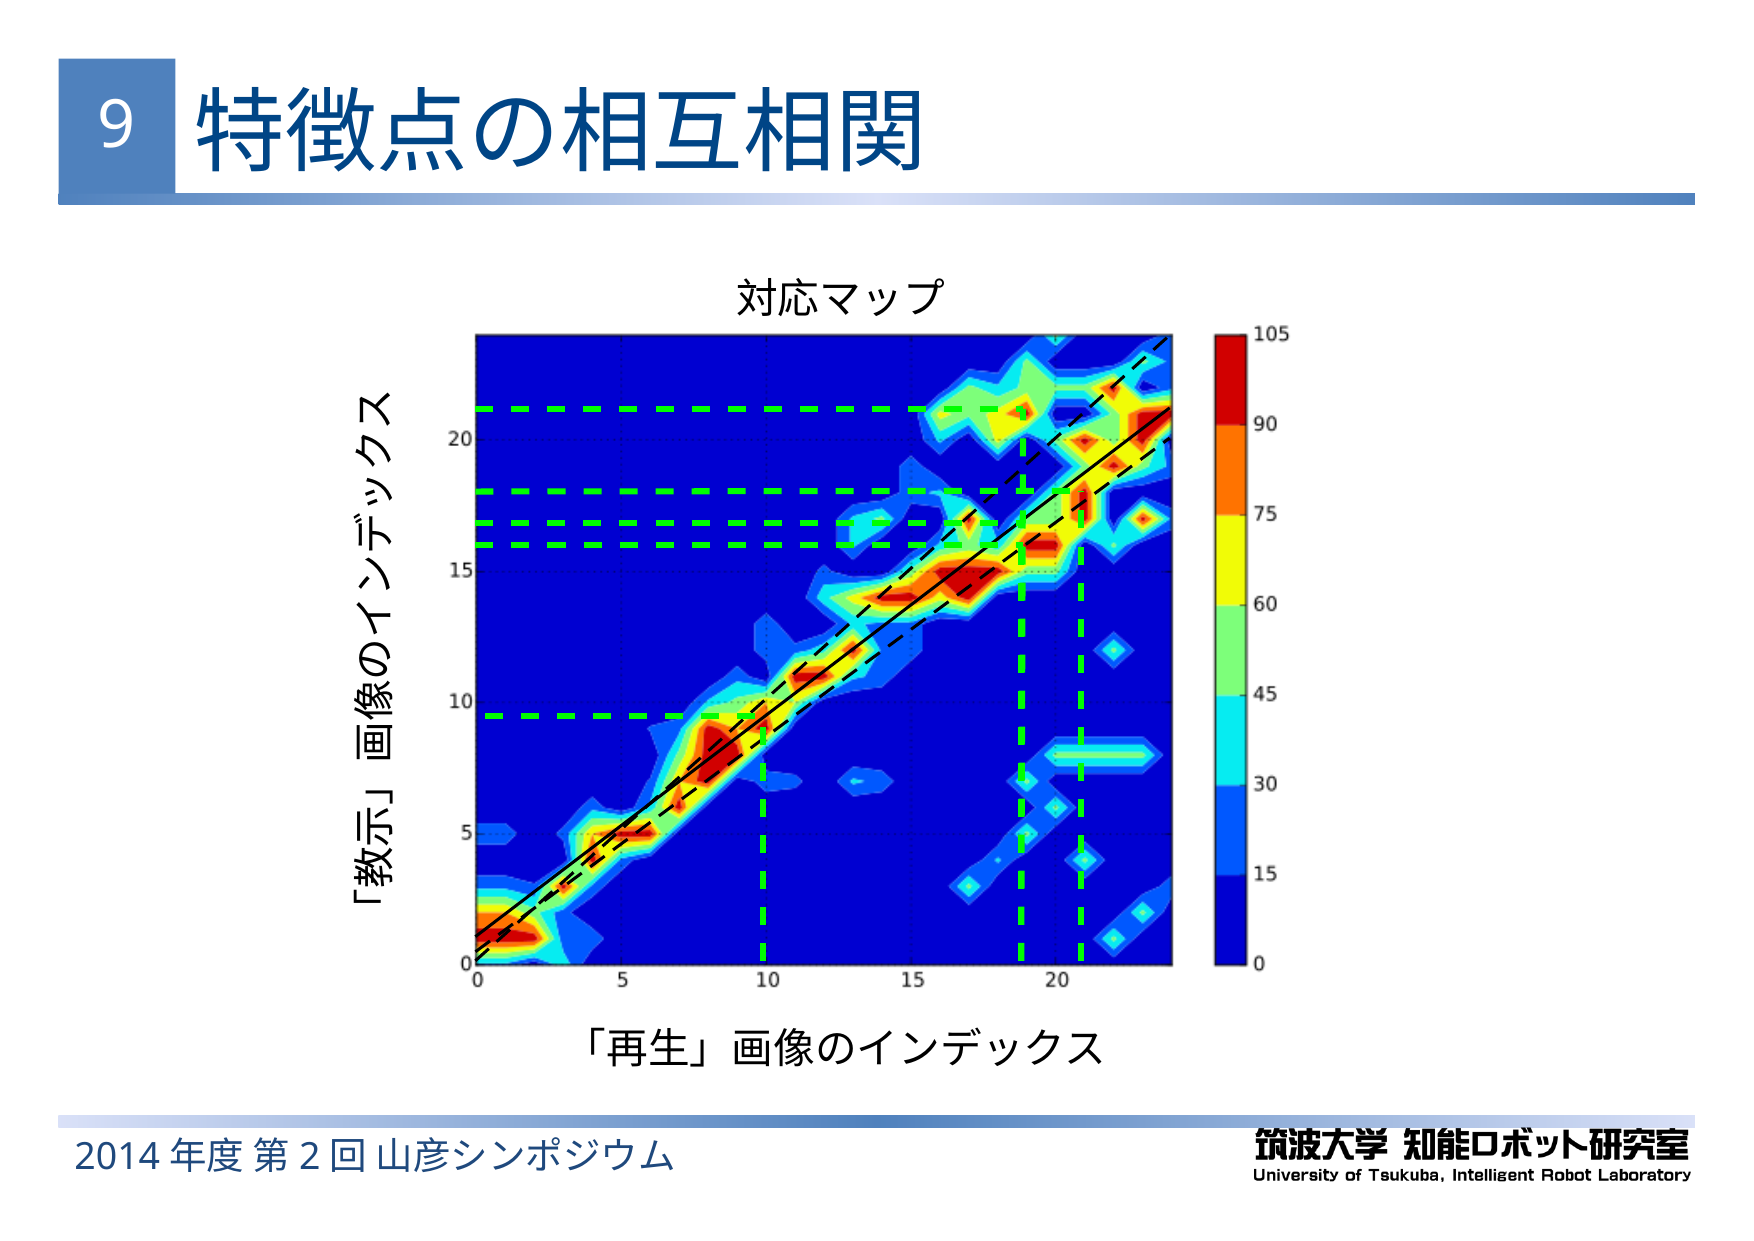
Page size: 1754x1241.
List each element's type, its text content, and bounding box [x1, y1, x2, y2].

text_box 「教示」画像のインデックス [316, 302, 434, 1017]
text_box 対応マップ [721, 268, 960, 331]
picture [434, 304, 1367, 1014]
title 特徴点の相互相関 [193, 61, 1651, 205]
picture [1252, 1127, 1691, 1182]
text_box 「再生」画像のインデックス [480, 990, 1191, 1109]
